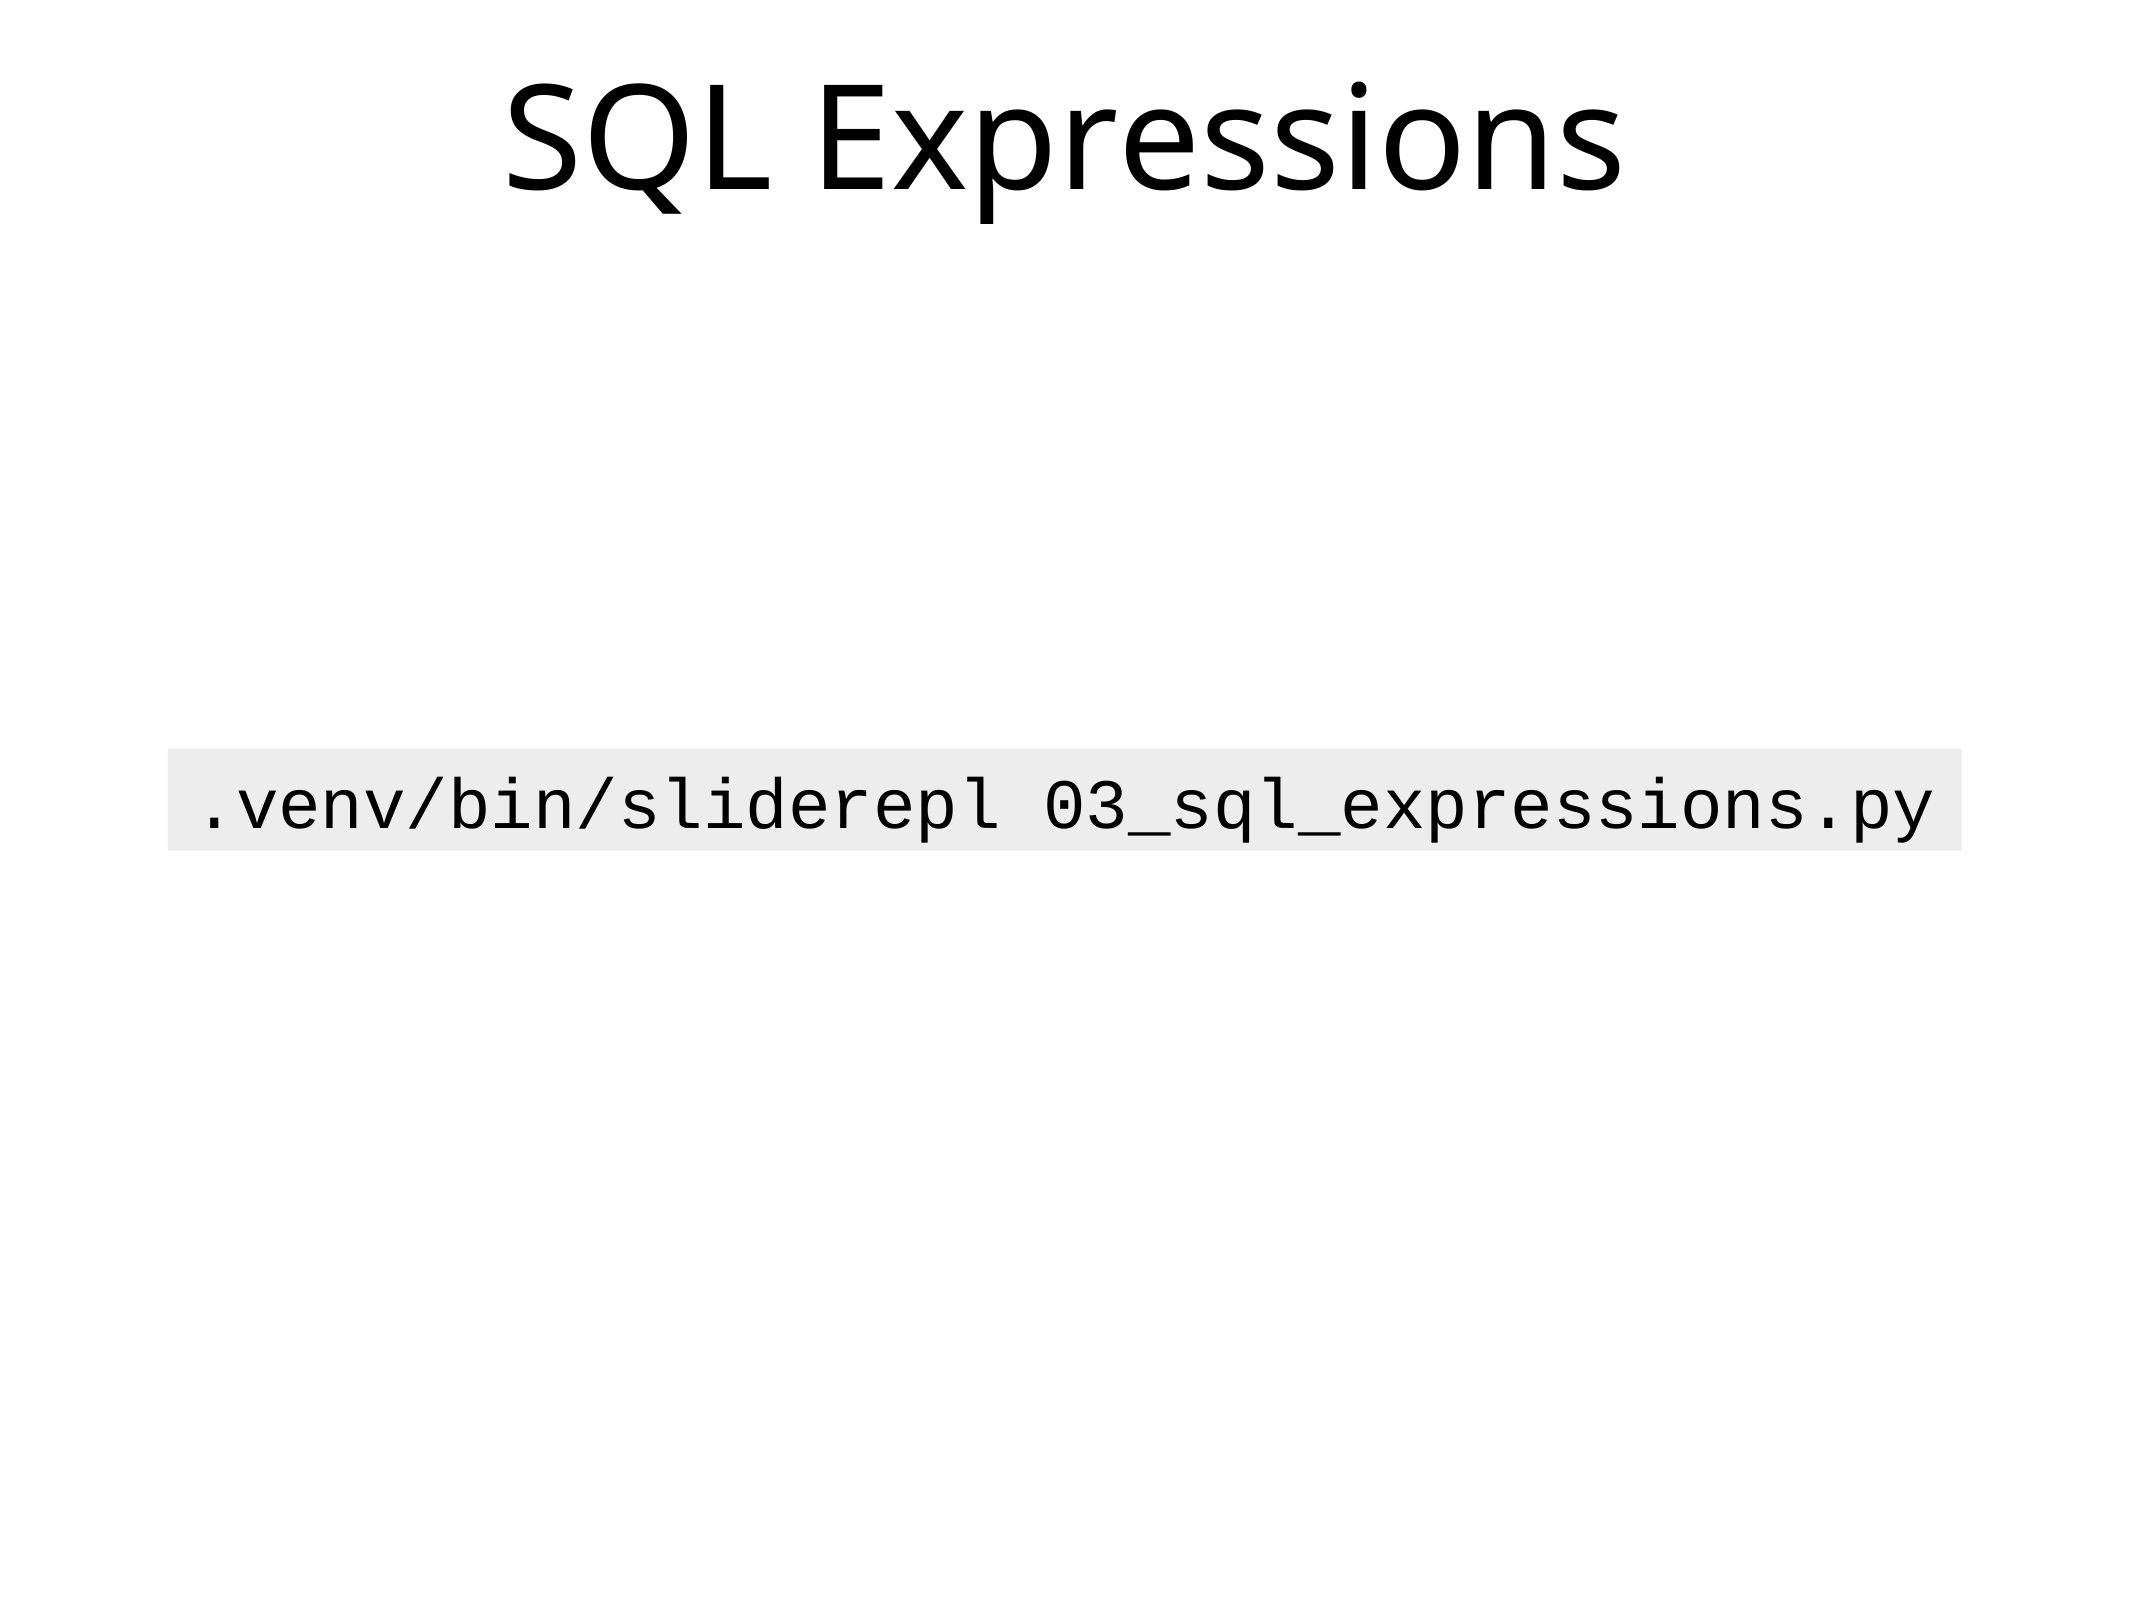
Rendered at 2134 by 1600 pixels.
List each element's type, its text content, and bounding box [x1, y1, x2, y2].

title SQL Expressions [60, 41, 2069, 244]
text_box .venv/bin/sliderepl 03_sql_expressions.py [167, 749, 1962, 851]
